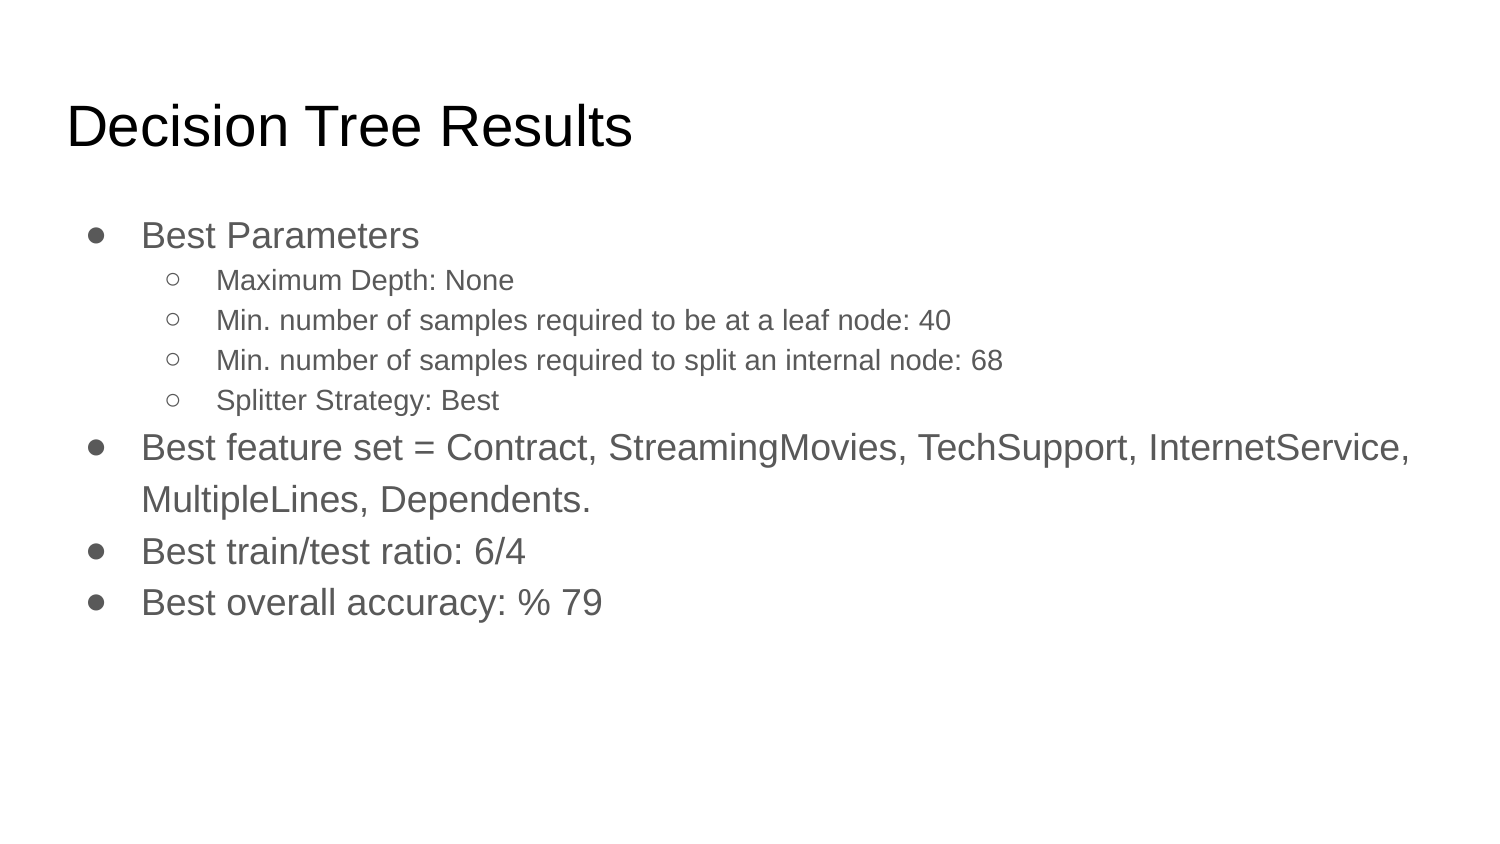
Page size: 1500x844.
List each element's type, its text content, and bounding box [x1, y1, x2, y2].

title Decision Tree Results [51, 72, 1449, 167]
list Best Parameters Maximum Depth: None Min. number of samples required to be at a leaf node: 40 Min. number of samples required to split an internal node: 68 Splitter Strategy: Best Best feature set = Contract, StreamingMovies, TechSupport, InternetService, MultipleLines, Dependents. Best train/test ratio: 6/4 Best overall accuracy: % 79 [51, 189, 1449, 750]
